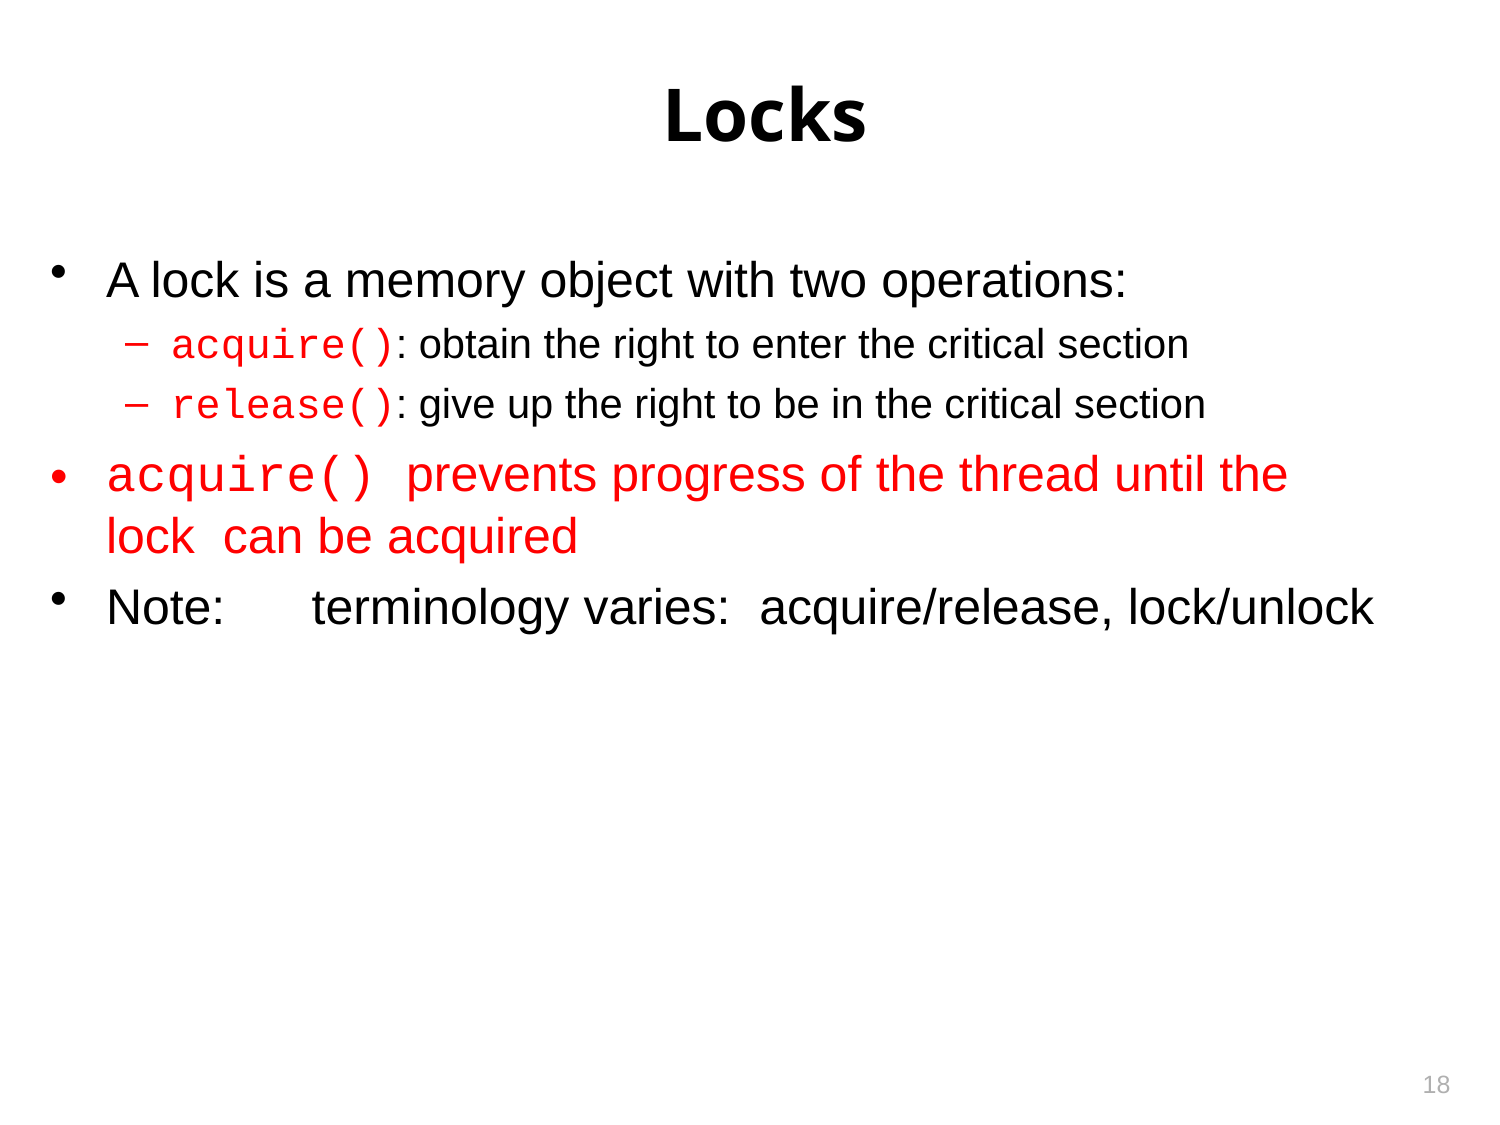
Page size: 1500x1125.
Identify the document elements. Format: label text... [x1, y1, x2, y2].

title Locks [660, 15, 922, 206]
slide_number <number> [1416, 757, 1466, 1125]
text_box A lock is a memory object with two operations: acquire(): obtain the right to enter the critical section release(): give up the right to be in the critical section acquire() prevents progress of the thread until the lock can be acquired Note: terminology varies: acquire/release, lock/unlock [47, 235, 1379, 635]
